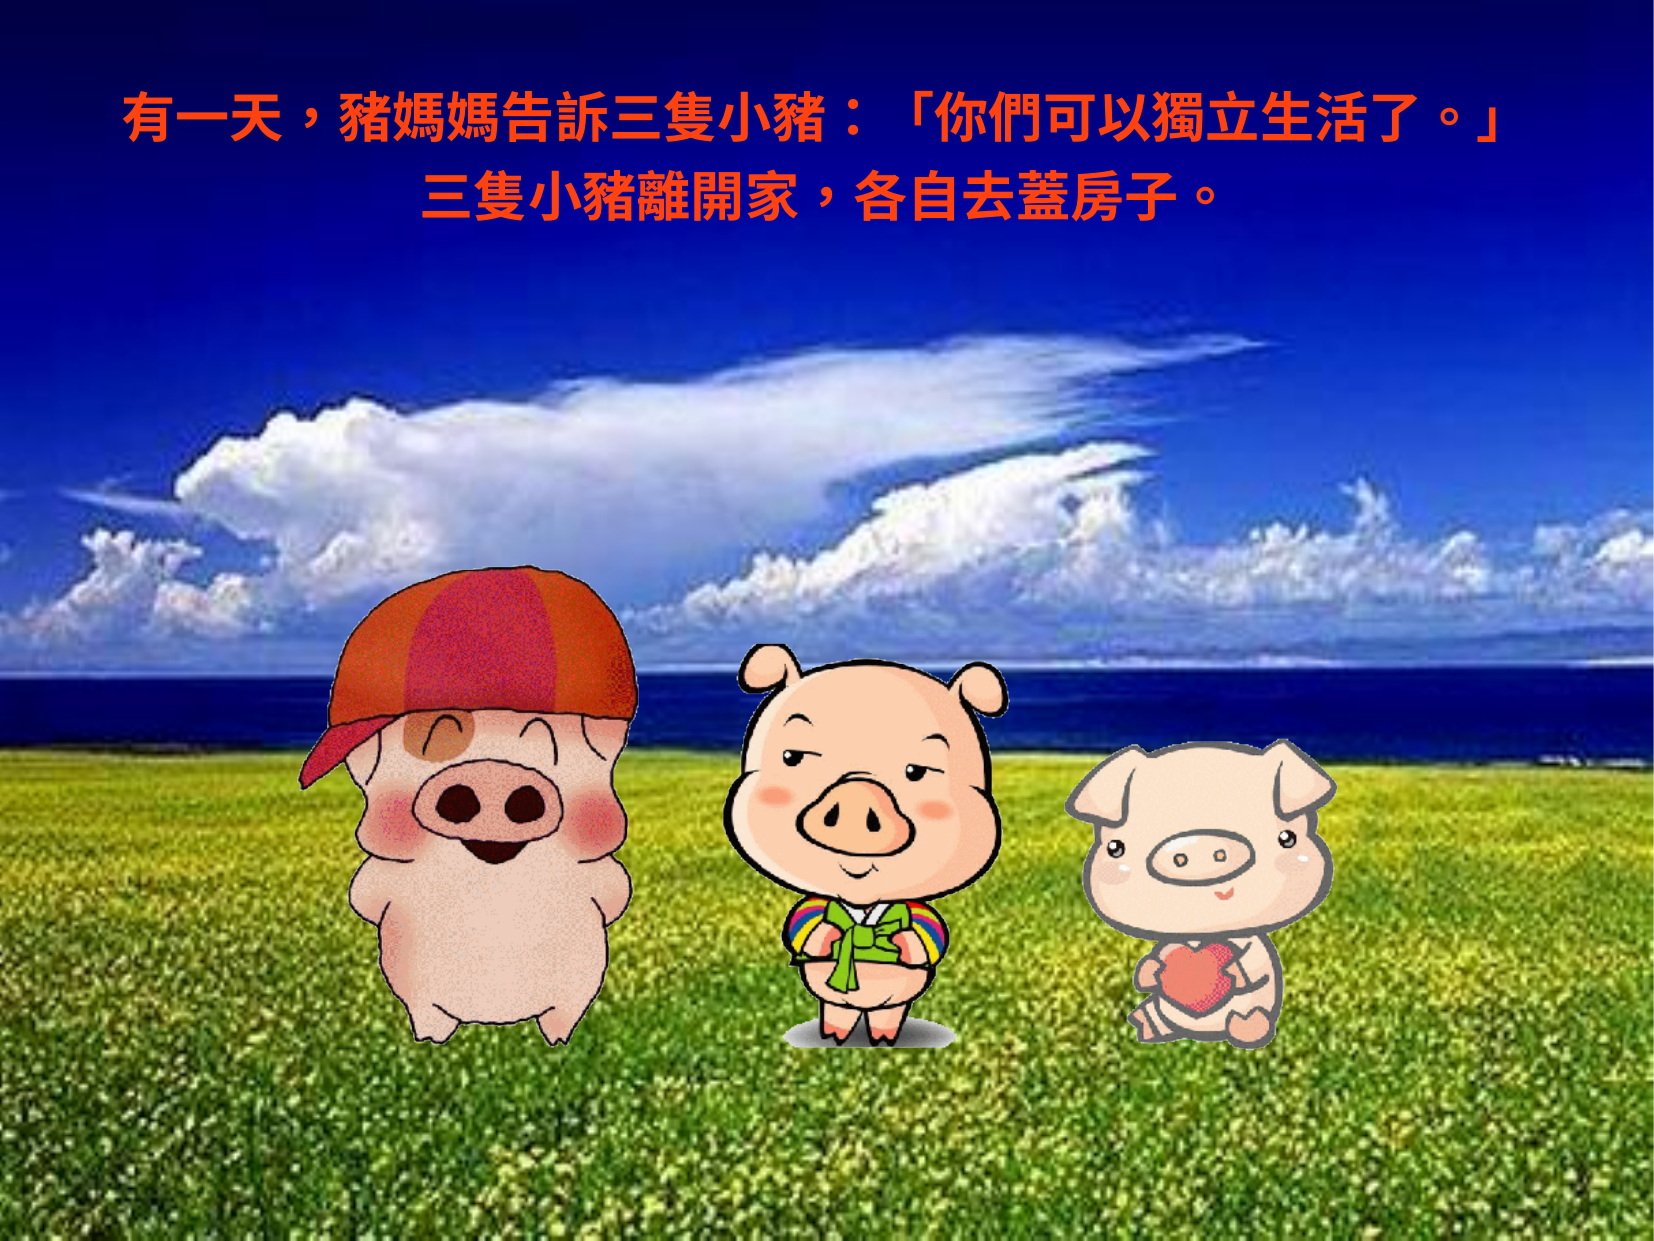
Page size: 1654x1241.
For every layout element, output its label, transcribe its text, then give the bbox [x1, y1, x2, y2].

picture [0, 0, 1654, 1241]
title 有一天，豬媽媽告訴三隻小豬：「你們可以獨立生活了。」 三隻小豬離開家，各自去蓋房子。 [82, 49, 1571, 257]
